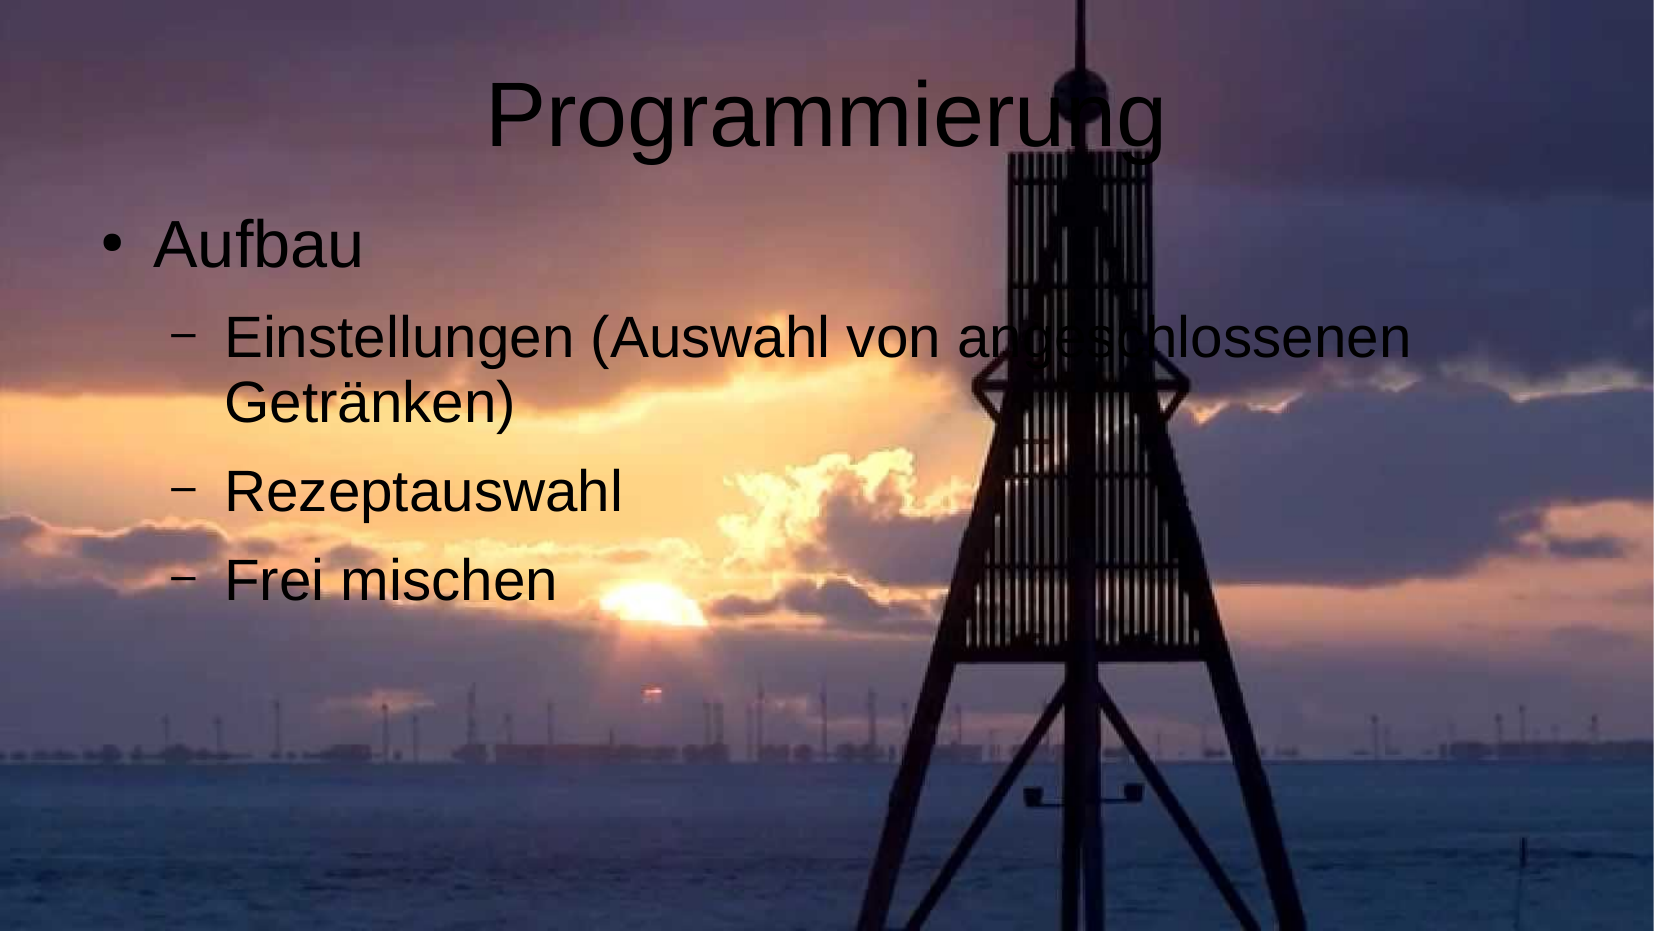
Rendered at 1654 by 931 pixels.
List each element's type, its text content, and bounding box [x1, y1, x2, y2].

picture [0, 0, 1654, 931]
title Programmierung [82, 37, 1571, 193]
list Aufbau Einstellungen (Auswahl von angeschlossenen Getränken) Rezeptauswahl Frei mischen [82, 206, 1571, 747]
